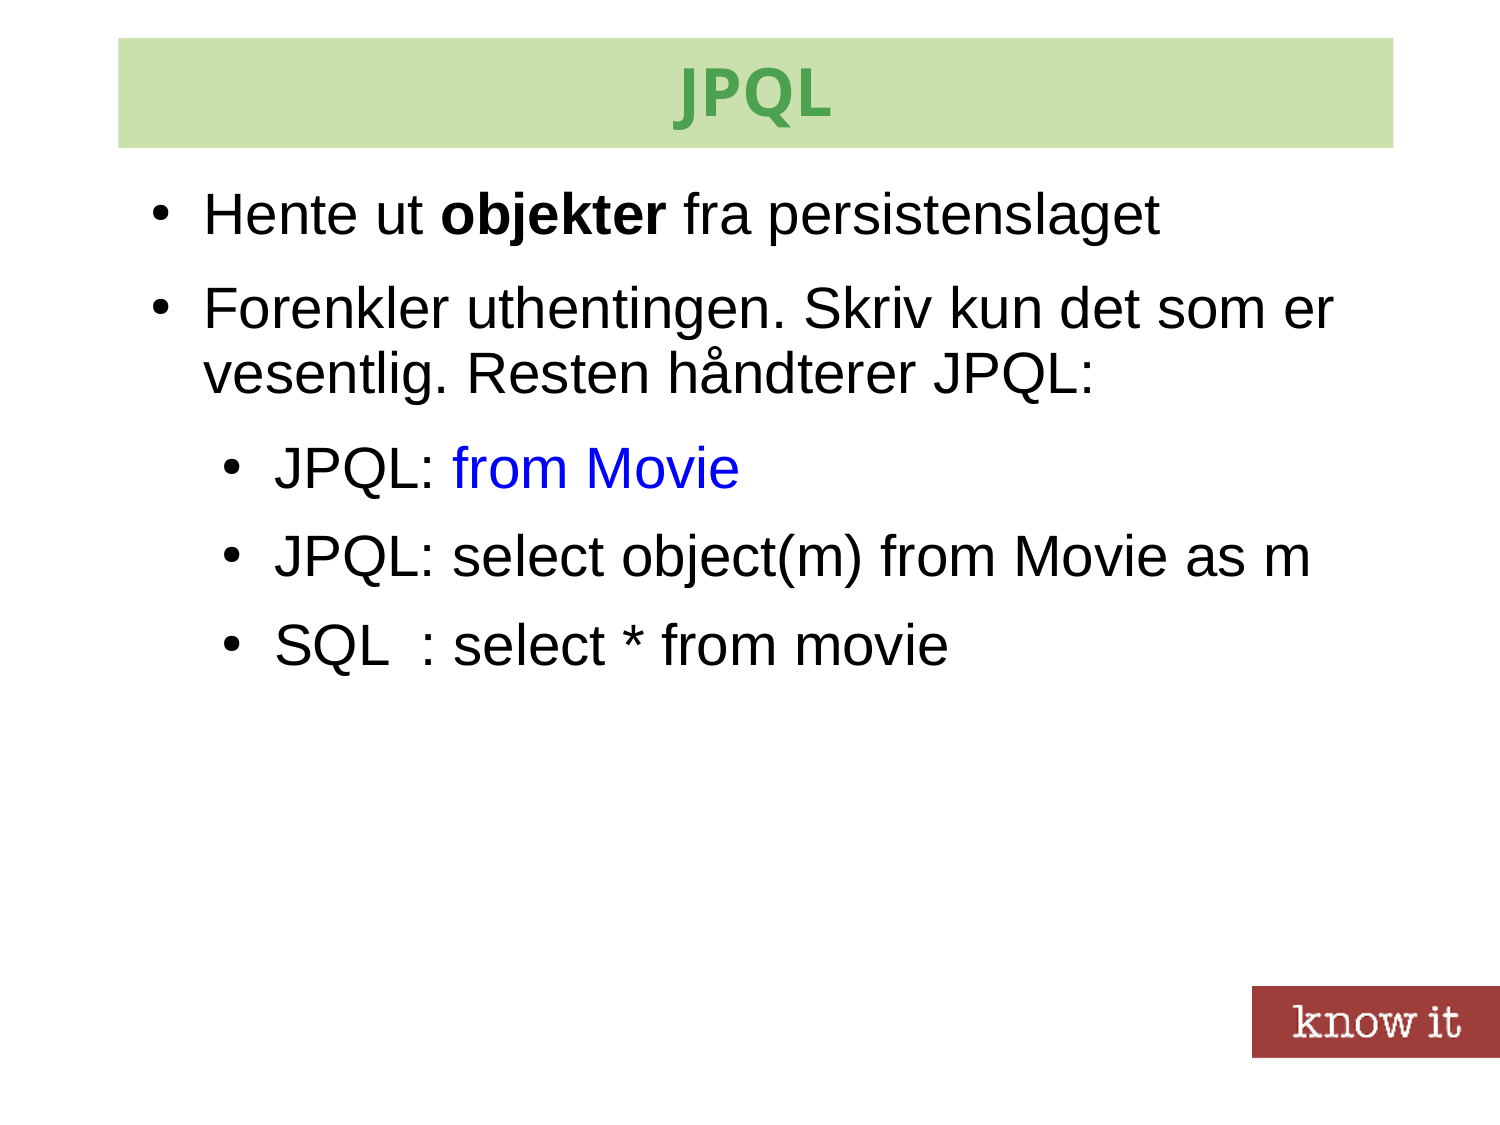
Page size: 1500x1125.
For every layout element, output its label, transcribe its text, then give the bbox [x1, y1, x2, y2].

picture [1252, 986, 1500, 1058]
list Hente ut objekter fra persistenslaget Forenkler uthentingen. Skriv kun det som er vesentlig. Resten håndterer JPQL: JPQL: from Movie JPQL: select object(m) from Movie as m SQL : select * from movie [132, 181, 1392, 679]
text_box JPQL [118, 38, 1394, 148]
